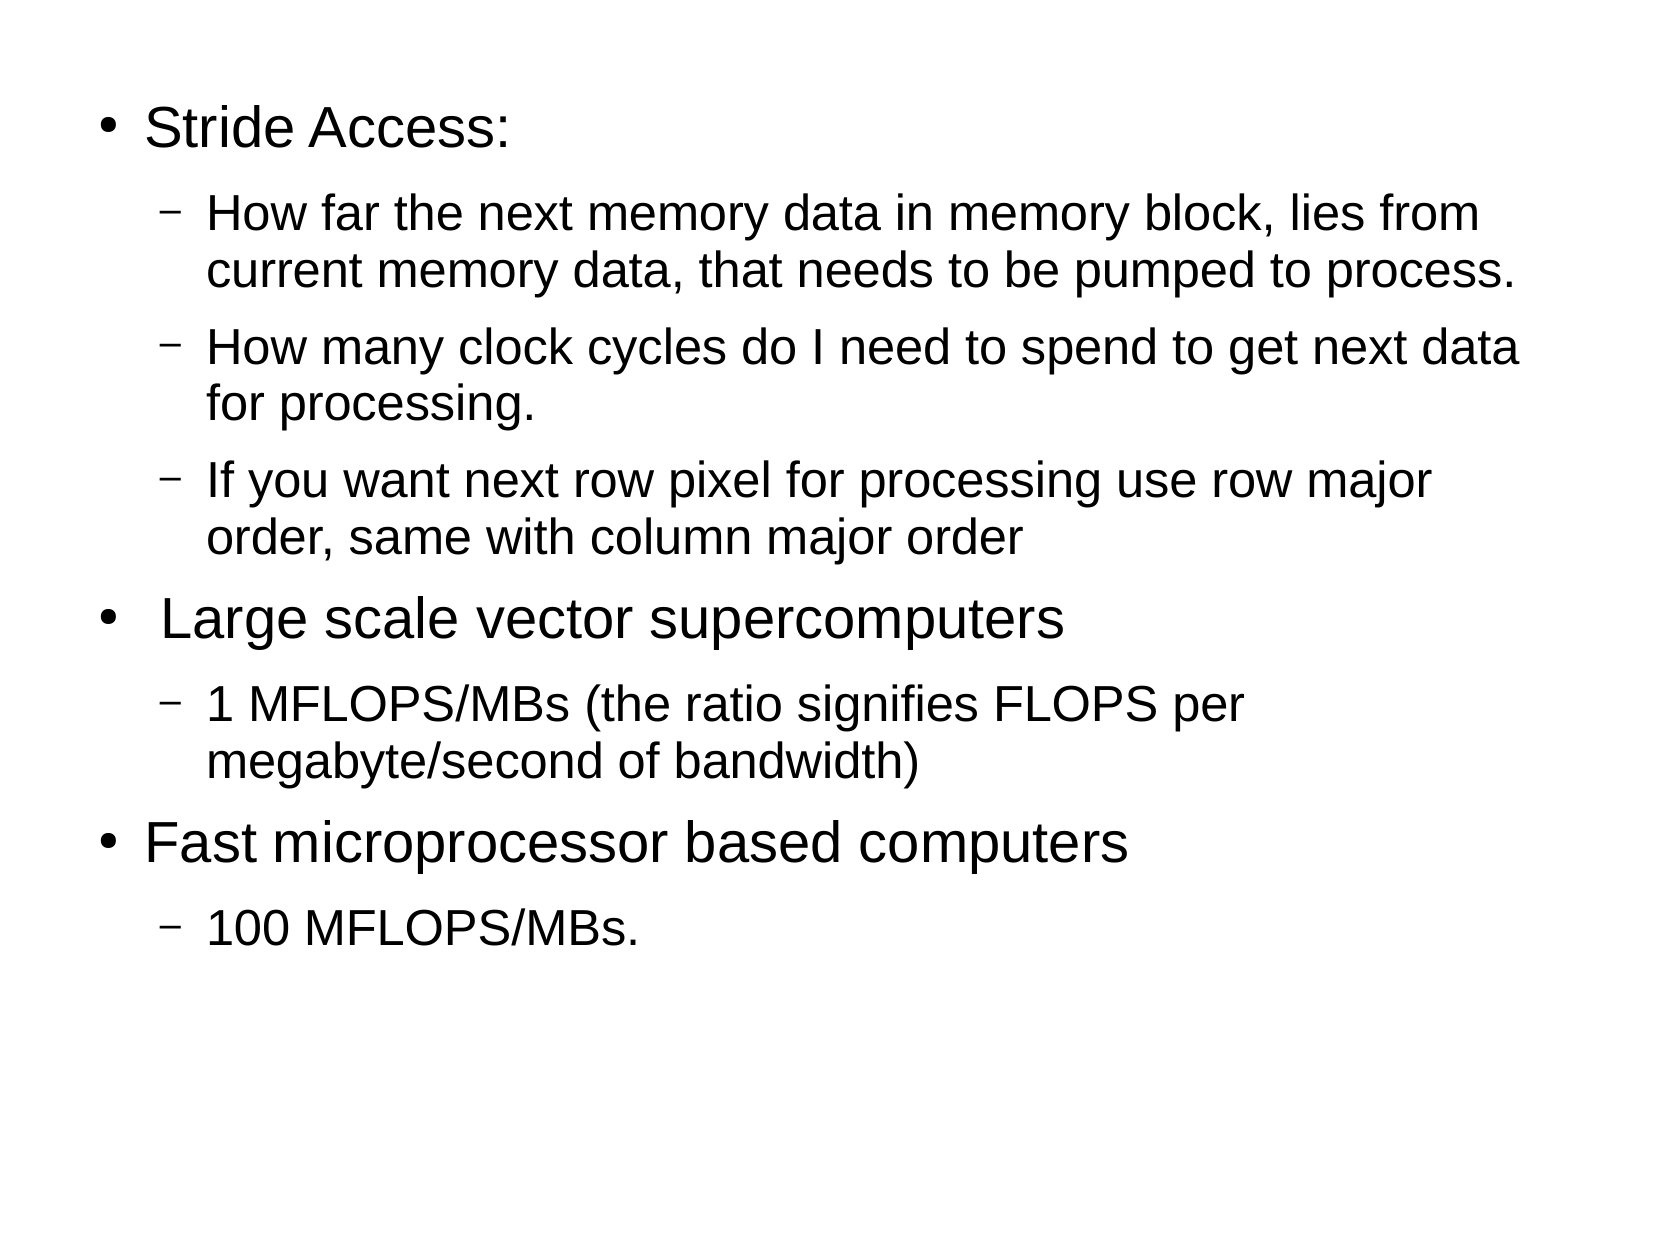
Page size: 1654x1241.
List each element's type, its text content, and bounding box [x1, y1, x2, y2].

list Stride Access: How far the next memory data in memory block, lies from current memory data, that needs to be pumped to process. How many clock cycles do I need to spend to get next data for processing. If you want next row pixel for processing use row major order, same with column major order Large scale vector supercomputers 1 MFLOPS/MBs (the ratio signifies FLOPS per megabyte/second of bandwidth) Fast microprocessor based computers 100 MFLOPS/MBs. [82, 94, 1538, 1010]
